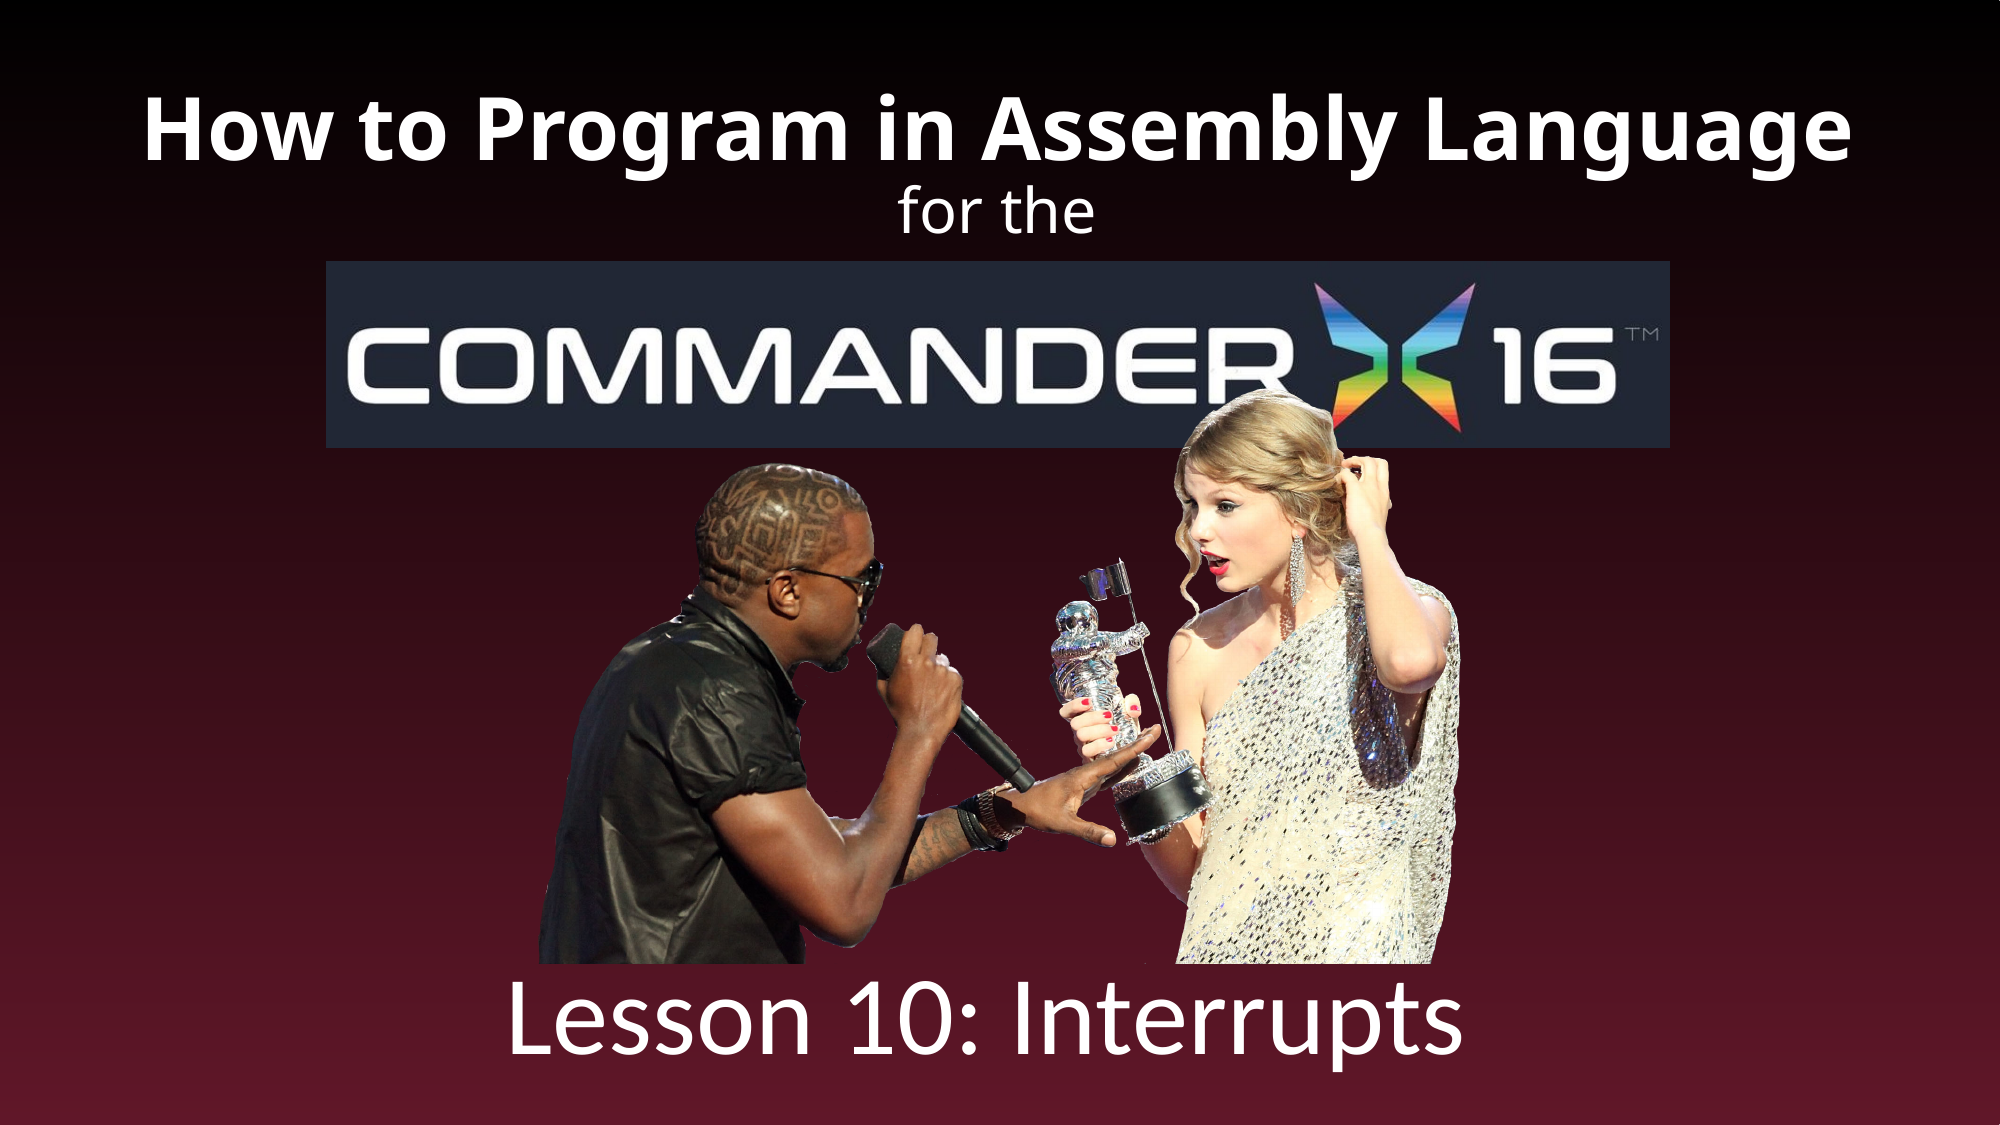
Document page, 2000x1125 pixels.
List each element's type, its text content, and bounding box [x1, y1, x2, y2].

picture [326, 261, 1670, 964]
title How to Program in Assembly Language for the [60, 22, 1935, 255]
subtitle Lesson 10: Interrupts [48, 949, 1924, 1076]
